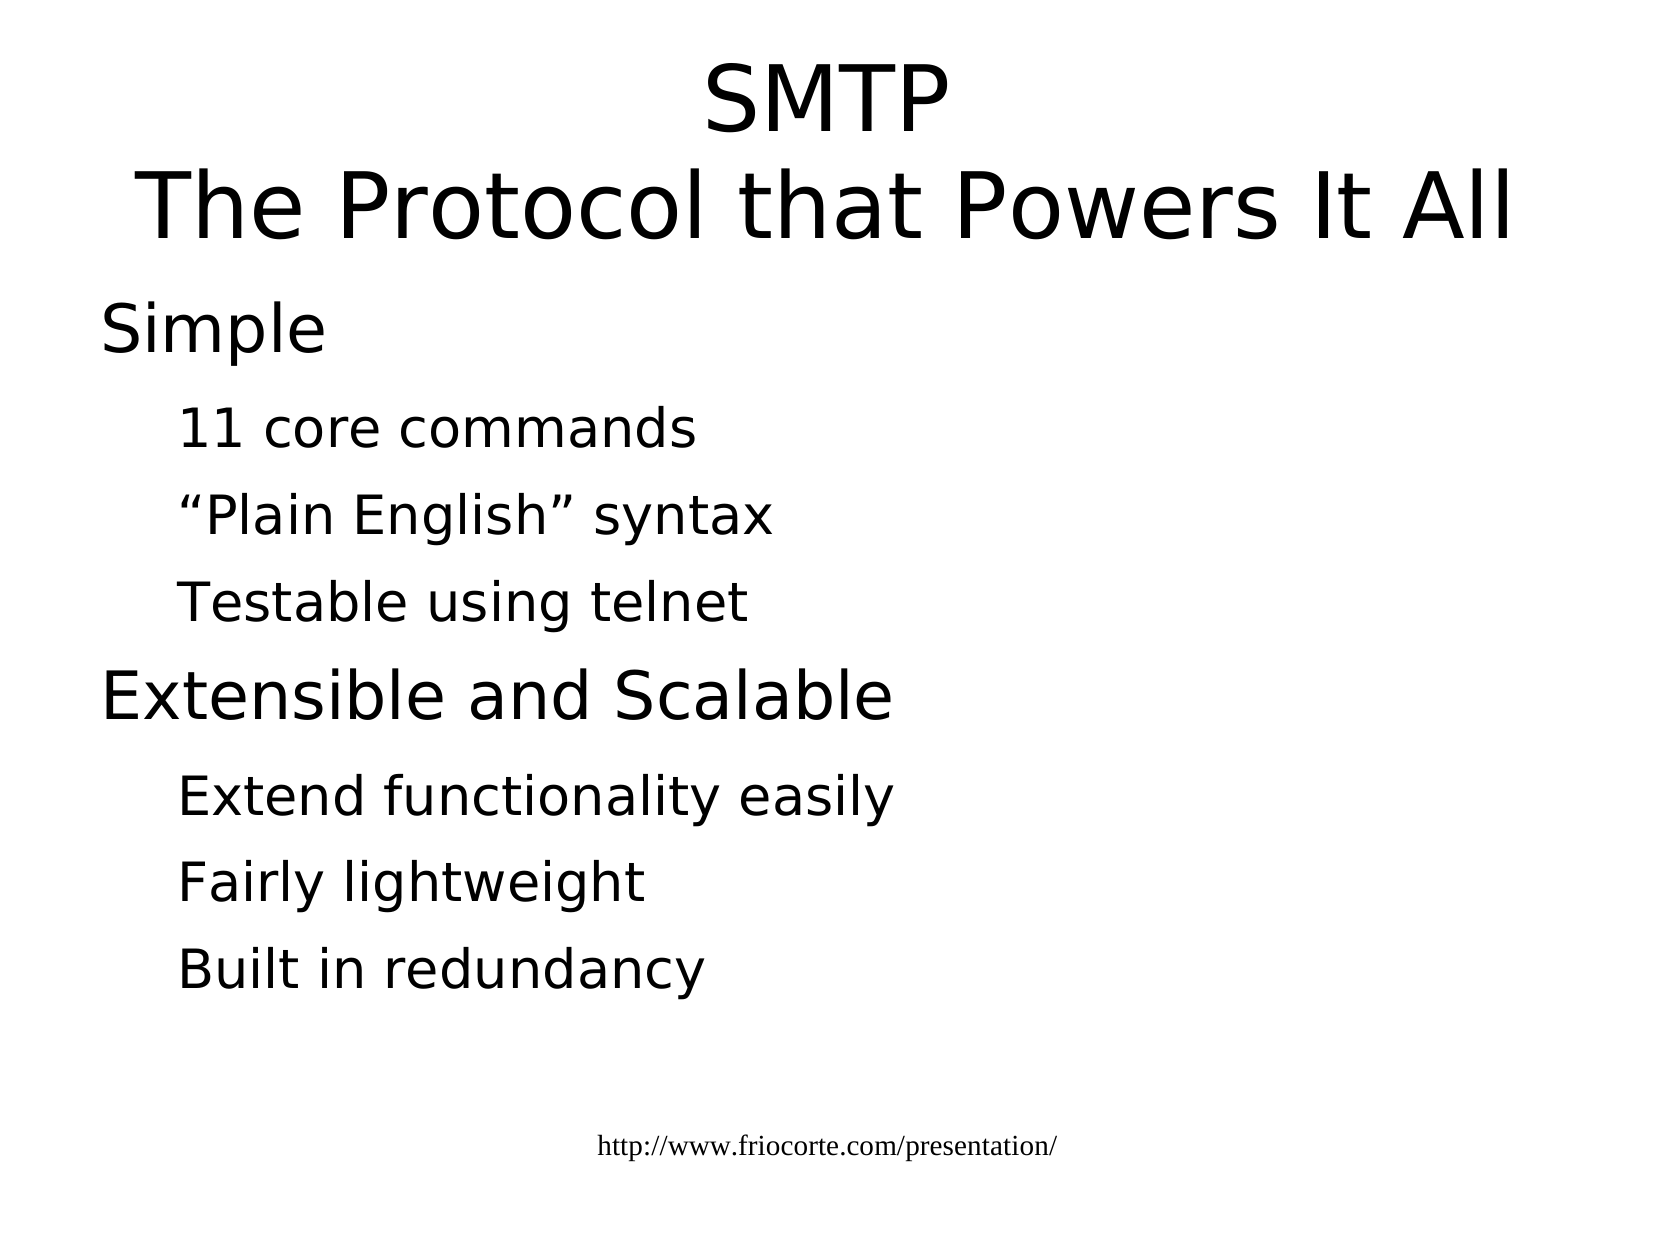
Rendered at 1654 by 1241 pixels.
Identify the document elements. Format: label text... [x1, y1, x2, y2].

list Simple 11 core commands “Plain English” syntax Testable using telnet Extensible and Scalable Extend functionality easily Fairly lightweight Built in redundancy [82, 290, 1571, 1109]
title SMTP The Protocol that Powers It All [82, 45, 1571, 261]
